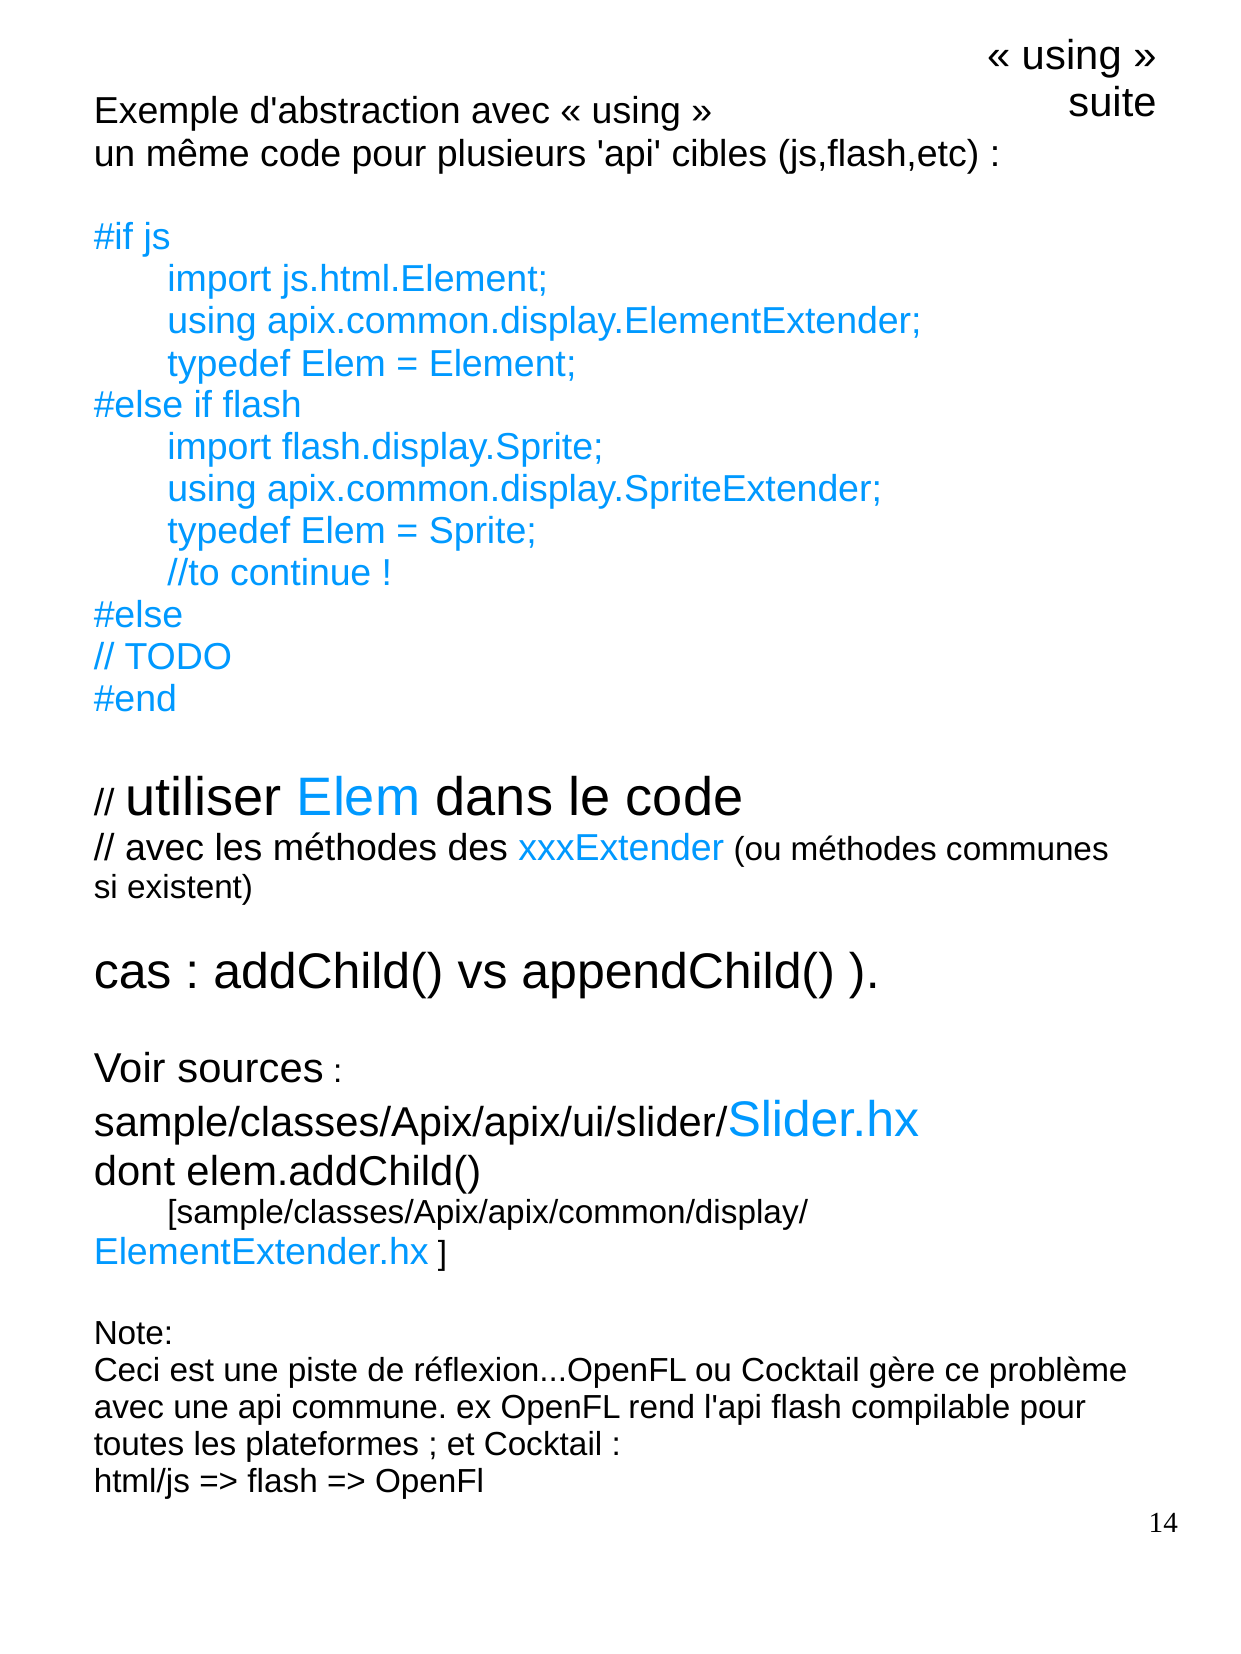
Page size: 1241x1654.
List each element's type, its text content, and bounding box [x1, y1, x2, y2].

text_box « using » suite [972, 24, 1217, 134]
text_box Exemple d'abstraction avec « using » un même code pour plusieurs 'api' cibles (js,flash,etc) : #if js import js.html.Element; using apix.common.display.ElementExtender; typedef Elem = Element; #else if flash import flash.display.Sprite; using apix.common.display.SpriteExtender; typedef Elem = Sprite; //to continue ! #else // TODO #end // utiliser Elem dans le code // avec les méthodes des xxxExtender (ou méthodes communes si existent) cas : addChild() vs appendChild() ). Voir sources : sample/classes/Apix/apix/ui/slider/Slider.hx dont elem.addChild() [sample/classes/Apix/apix/common/display/ElementExtender.hx ] Note: Ceci est une piste de réflexion...OpenFL ou Cocktail gère ce problème avec une api commune. ex OpenFL rend l'api flash compilable pour toutes les plateformes ; et Cocktail : html/js => flash => OpenFl [78, 82, 1155, 1603]
